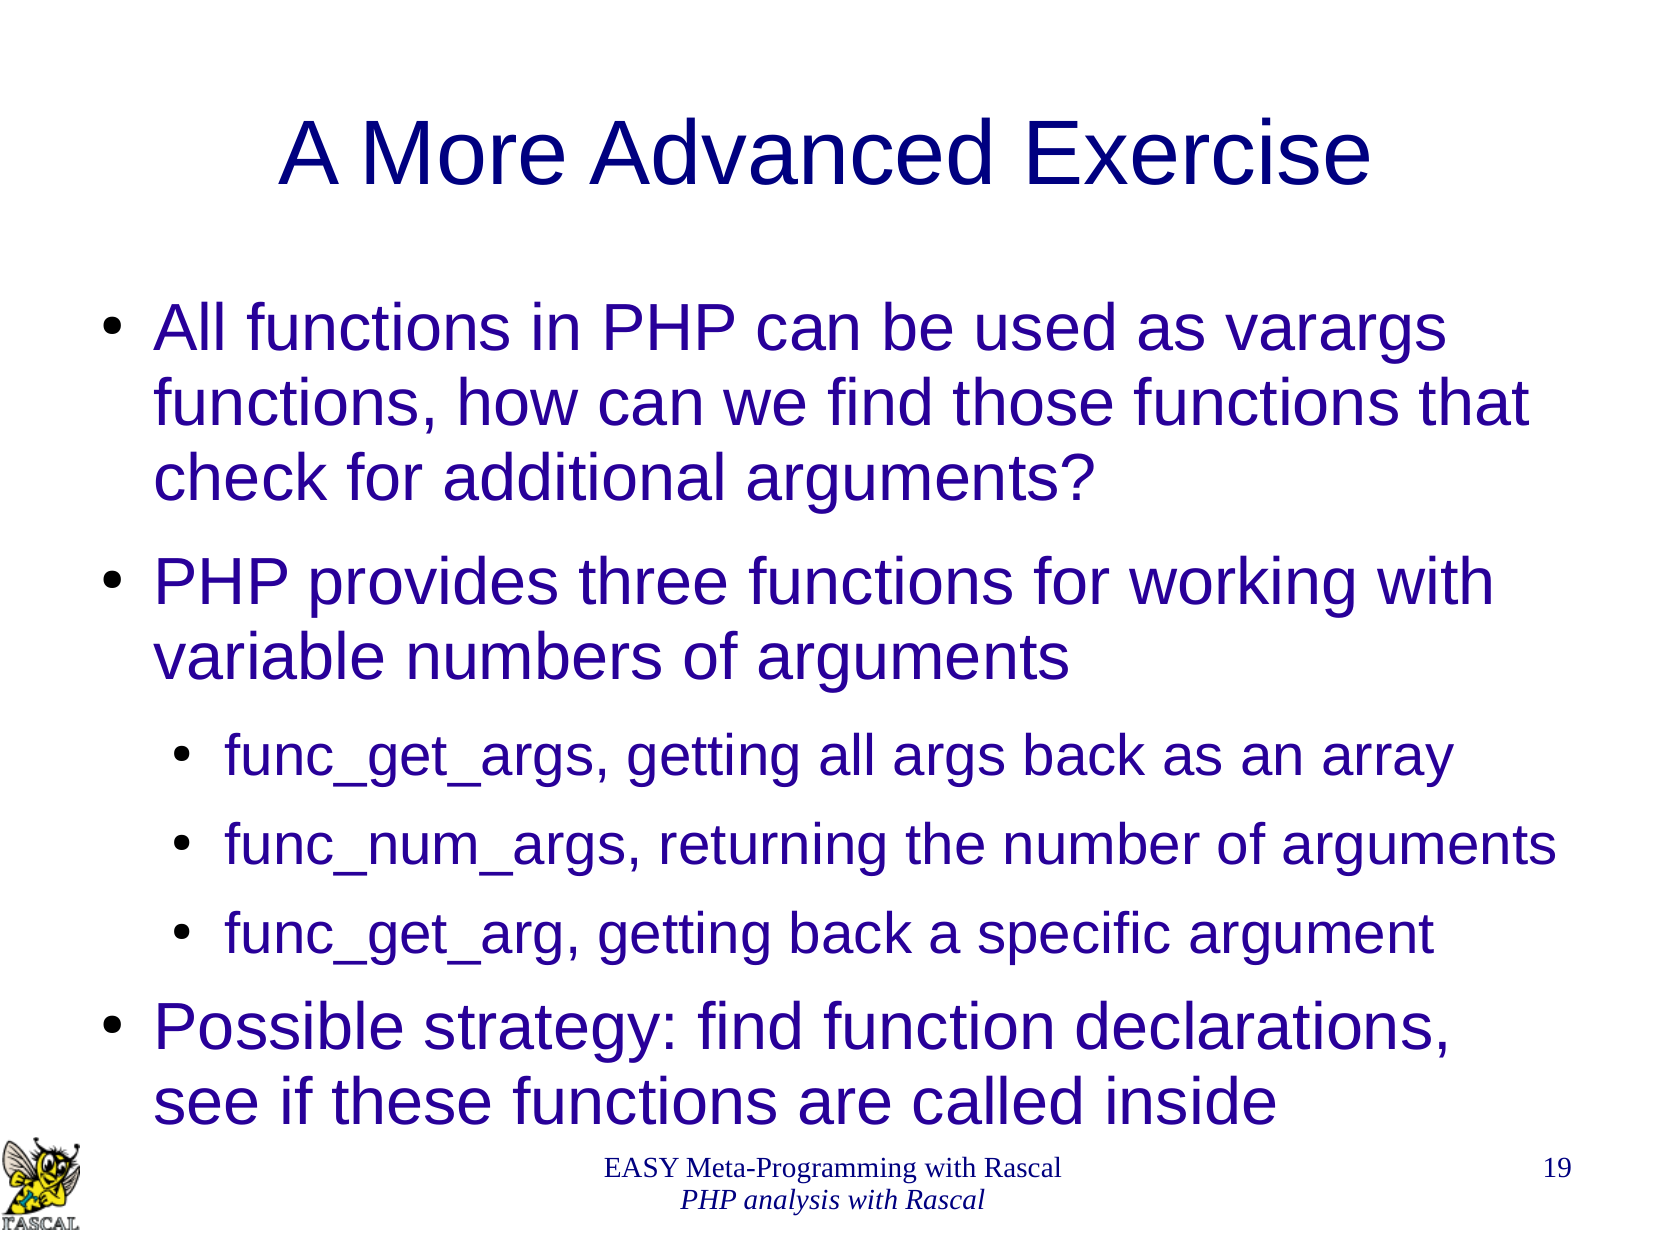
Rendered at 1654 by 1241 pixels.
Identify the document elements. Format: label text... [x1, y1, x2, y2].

picture [1, 1137, 80, 1230]
list All functions in PHP can be used as varargs functions, how can we find those functions that check for additional arguments? PHP provides three functions for working with variable numbers of arguments func_get_args, getting all args back as an array func_num_args, returning the number of arguments func_get_arg, getting back a specific argument Possible strategy: find function declarations, see if these functions are called inside [82, 290, 1571, 1010]
title A More Advanced Exercise [82, 49, 1571, 257]
